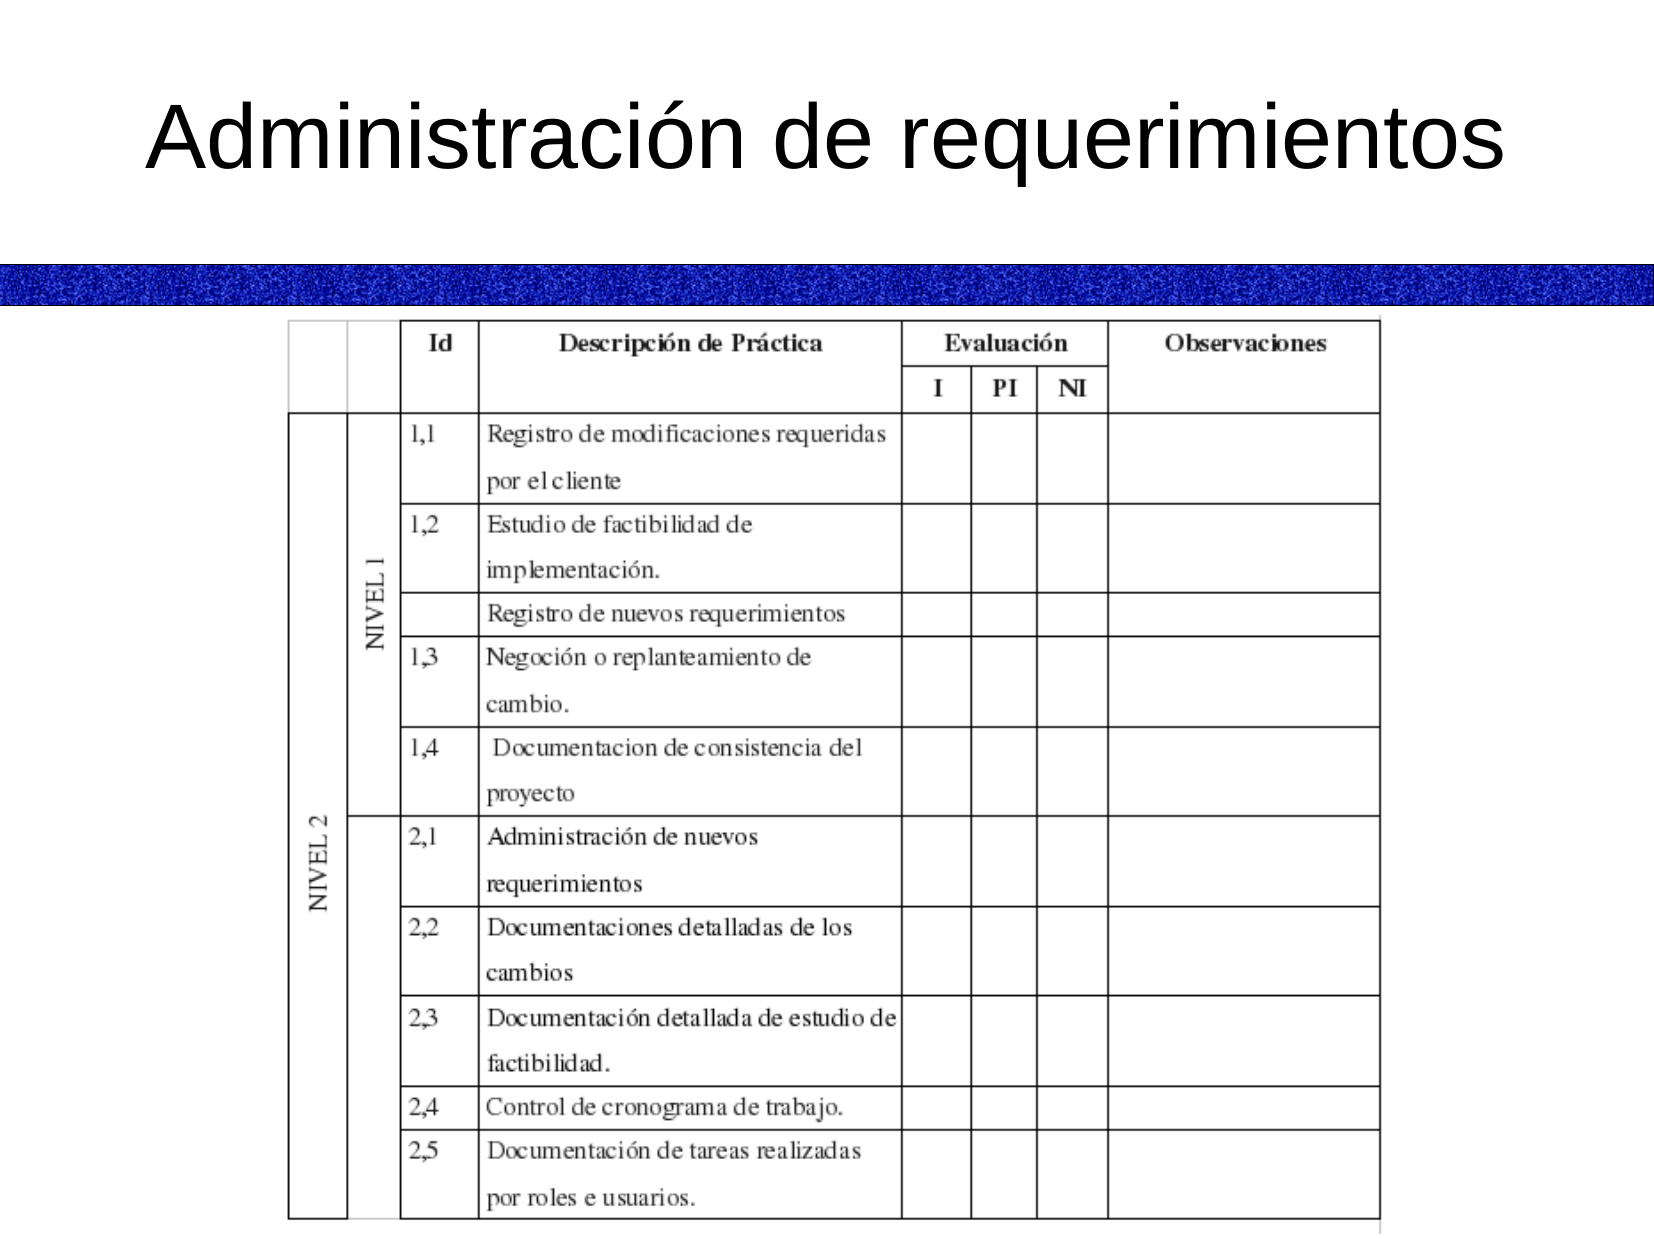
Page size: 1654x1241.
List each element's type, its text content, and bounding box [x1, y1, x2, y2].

title Administración de requerimientos [58, 21, 1595, 253]
picture [0, 265, 1653, 305]
picture [281, 315, 1408, 1234]
